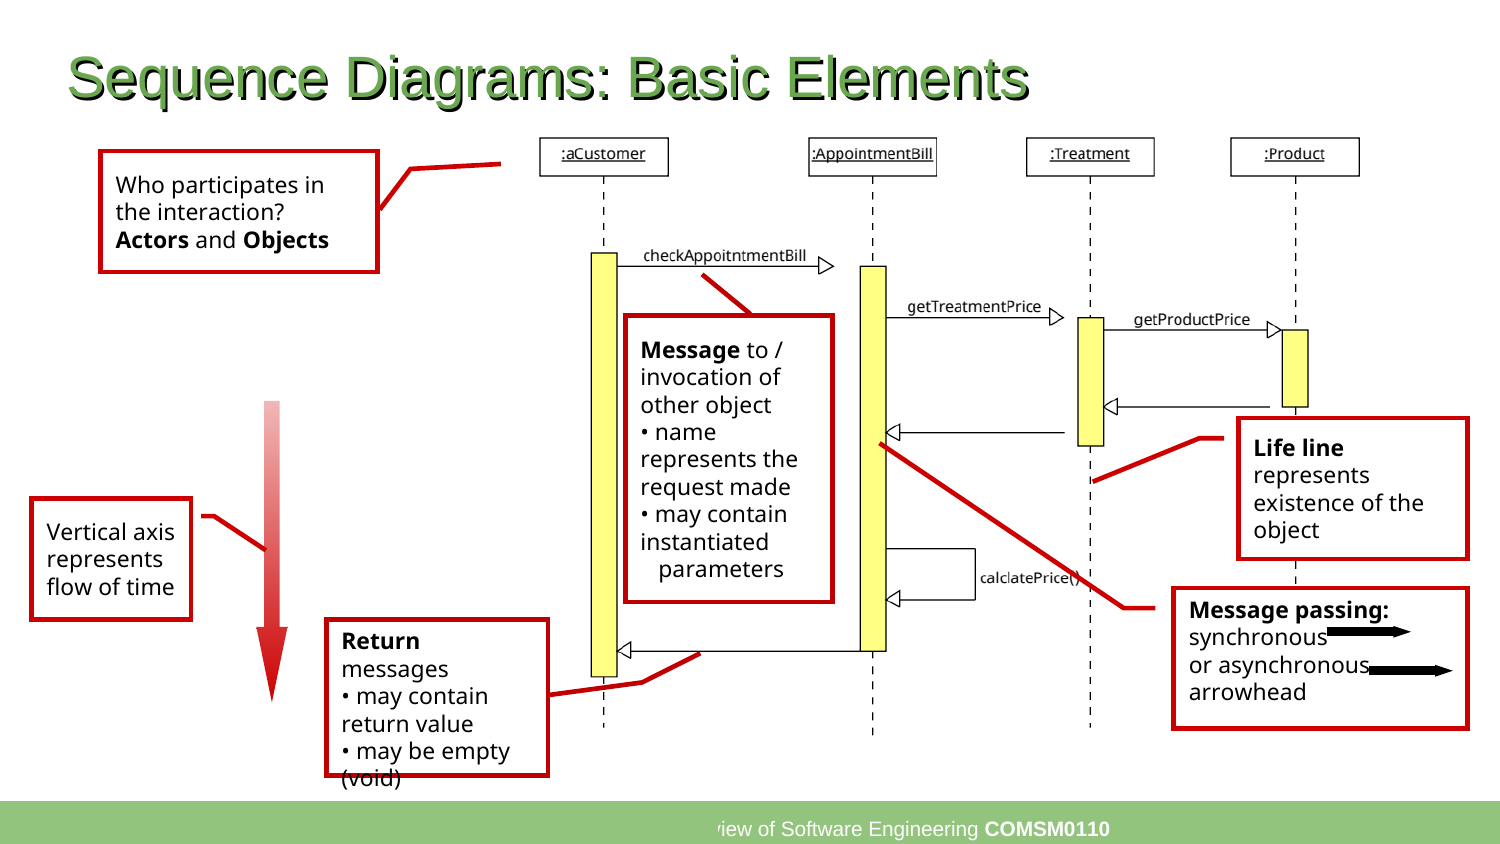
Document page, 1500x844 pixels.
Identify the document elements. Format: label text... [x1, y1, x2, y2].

title Sequence Diagrams: Basic Elements [51, 24, 1449, 119]
text_box Who participates in the interaction? Actors and Objects [101, 151, 377, 272]
text_box [256, 400, 288, 703]
text_box Vertical axis represents flow of time [32, 498, 191, 619]
text_box Life line represents existence of the object [1238, 418, 1468, 559]
text_box Message to / invocation of other object name represents the request made may contain instantiated parameters [625, 315, 833, 602]
text_box Return messages may contain return value may be empty (void) [326, 619, 548, 776]
text_box Message passing: synchronous or asynchronous arrowhead [1174, 588, 1468, 729]
picture [526, 125, 1370, 776]
